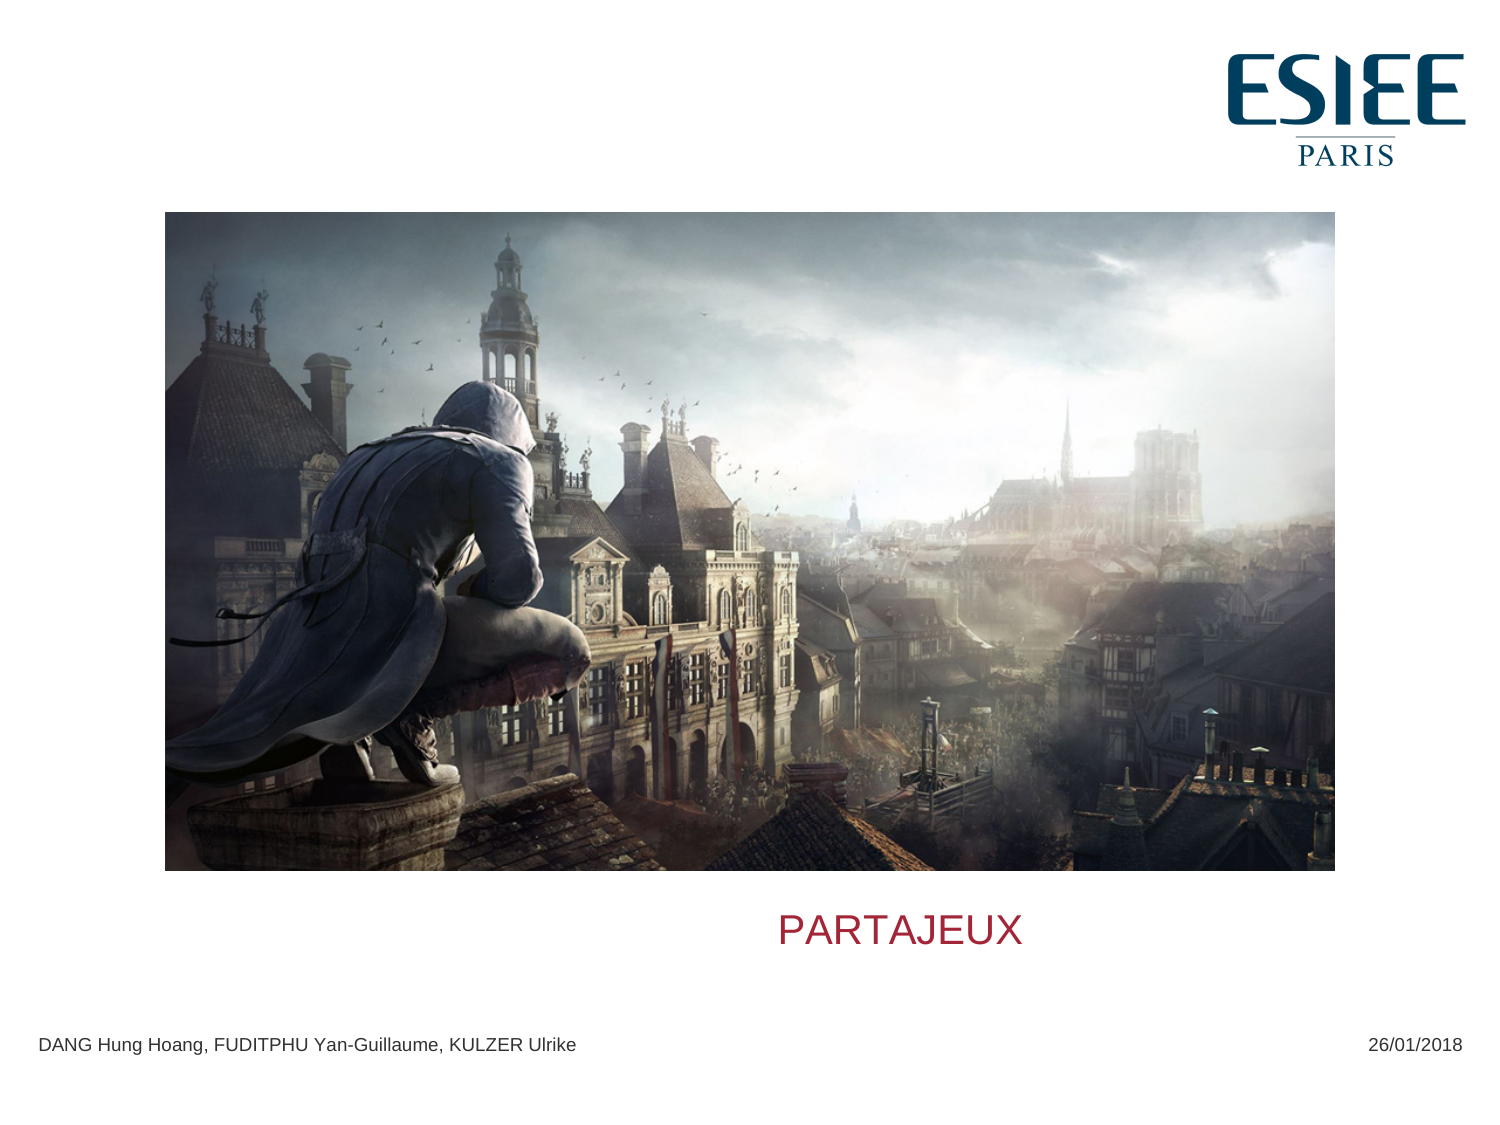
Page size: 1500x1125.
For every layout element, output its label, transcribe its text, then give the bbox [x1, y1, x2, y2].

text_box DANG Hung Hoang, FUDITPHU Yan-Guillaume, KULZER Ulrike 26/01/2018 [37, 1030, 1465, 1056]
picture [165, 212, 1335, 871]
text_box PARTAJEUX [777, 902, 1453, 953]
picture [1198, 10, 1495, 201]
